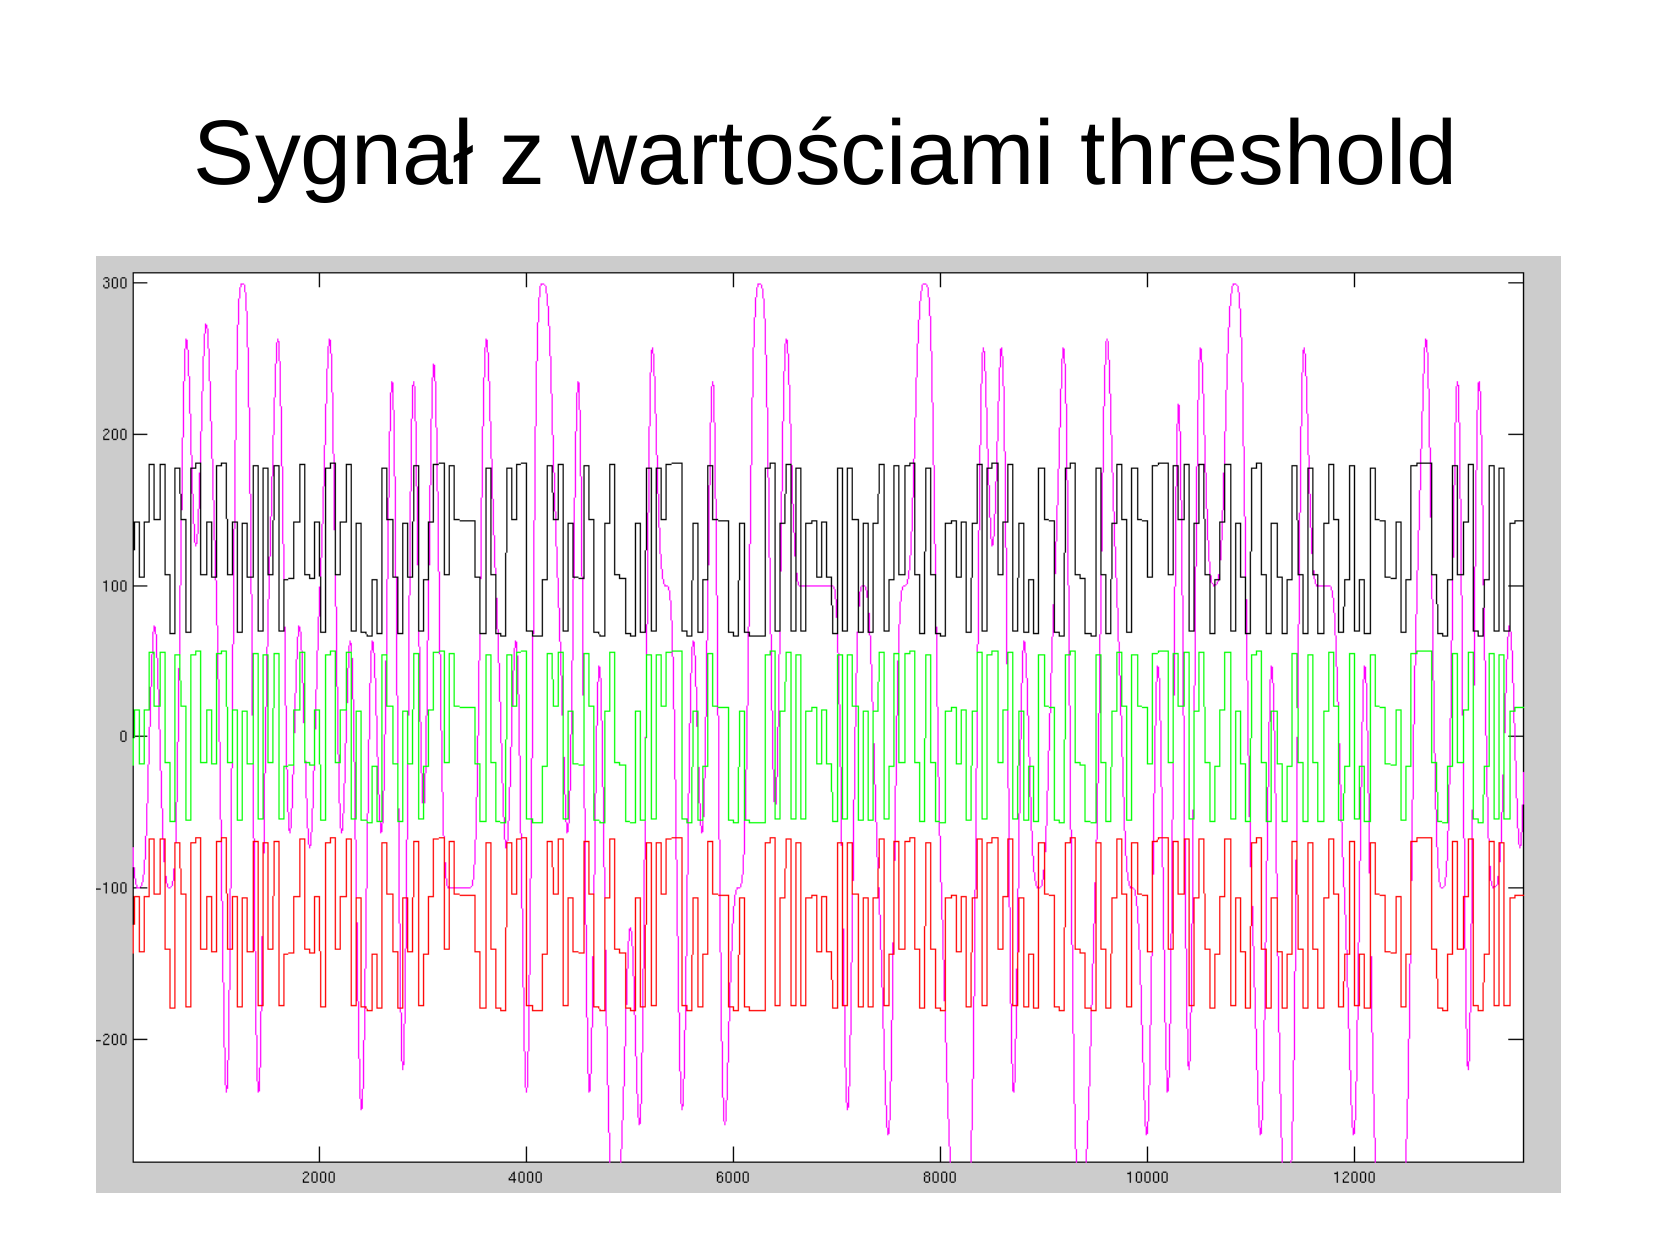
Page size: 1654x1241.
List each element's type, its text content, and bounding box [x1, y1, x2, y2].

picture [96, 256, 1561, 1193]
title Sygnał z wartościami threshold [82, 49, 1571, 257]
